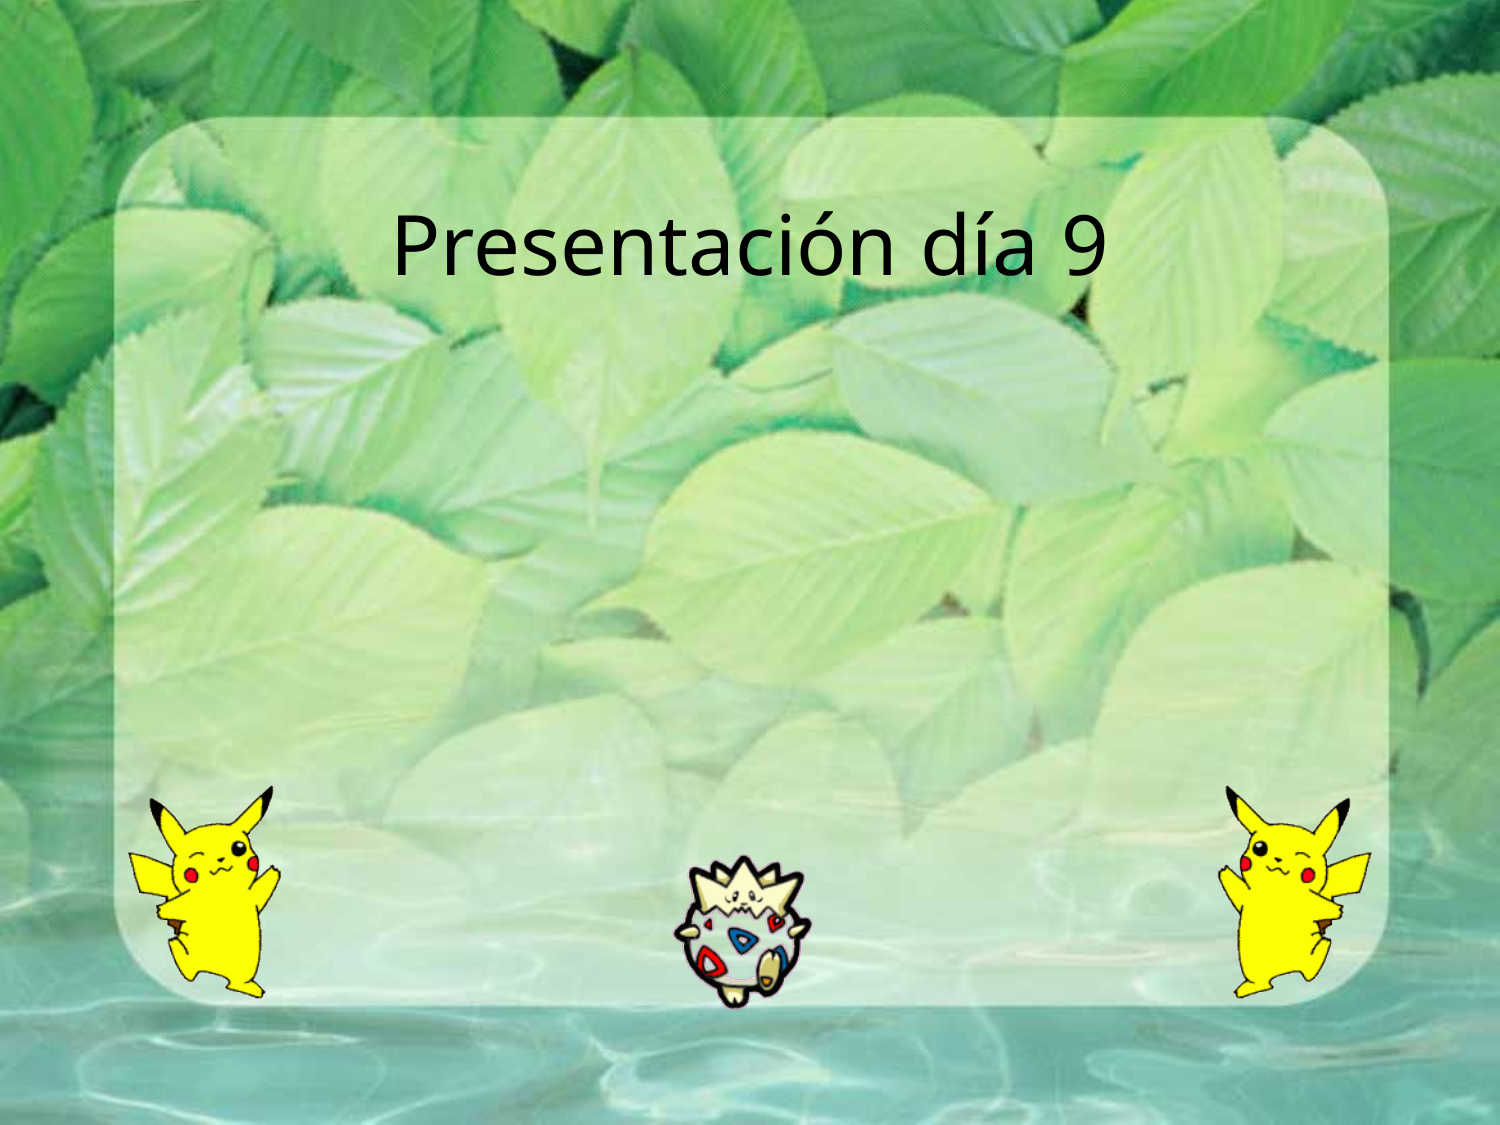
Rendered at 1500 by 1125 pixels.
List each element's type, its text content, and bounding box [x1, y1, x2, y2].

picture [0, 0, 1500, 1125]
title Presentación día 9 [112, 121, 1388, 363]
